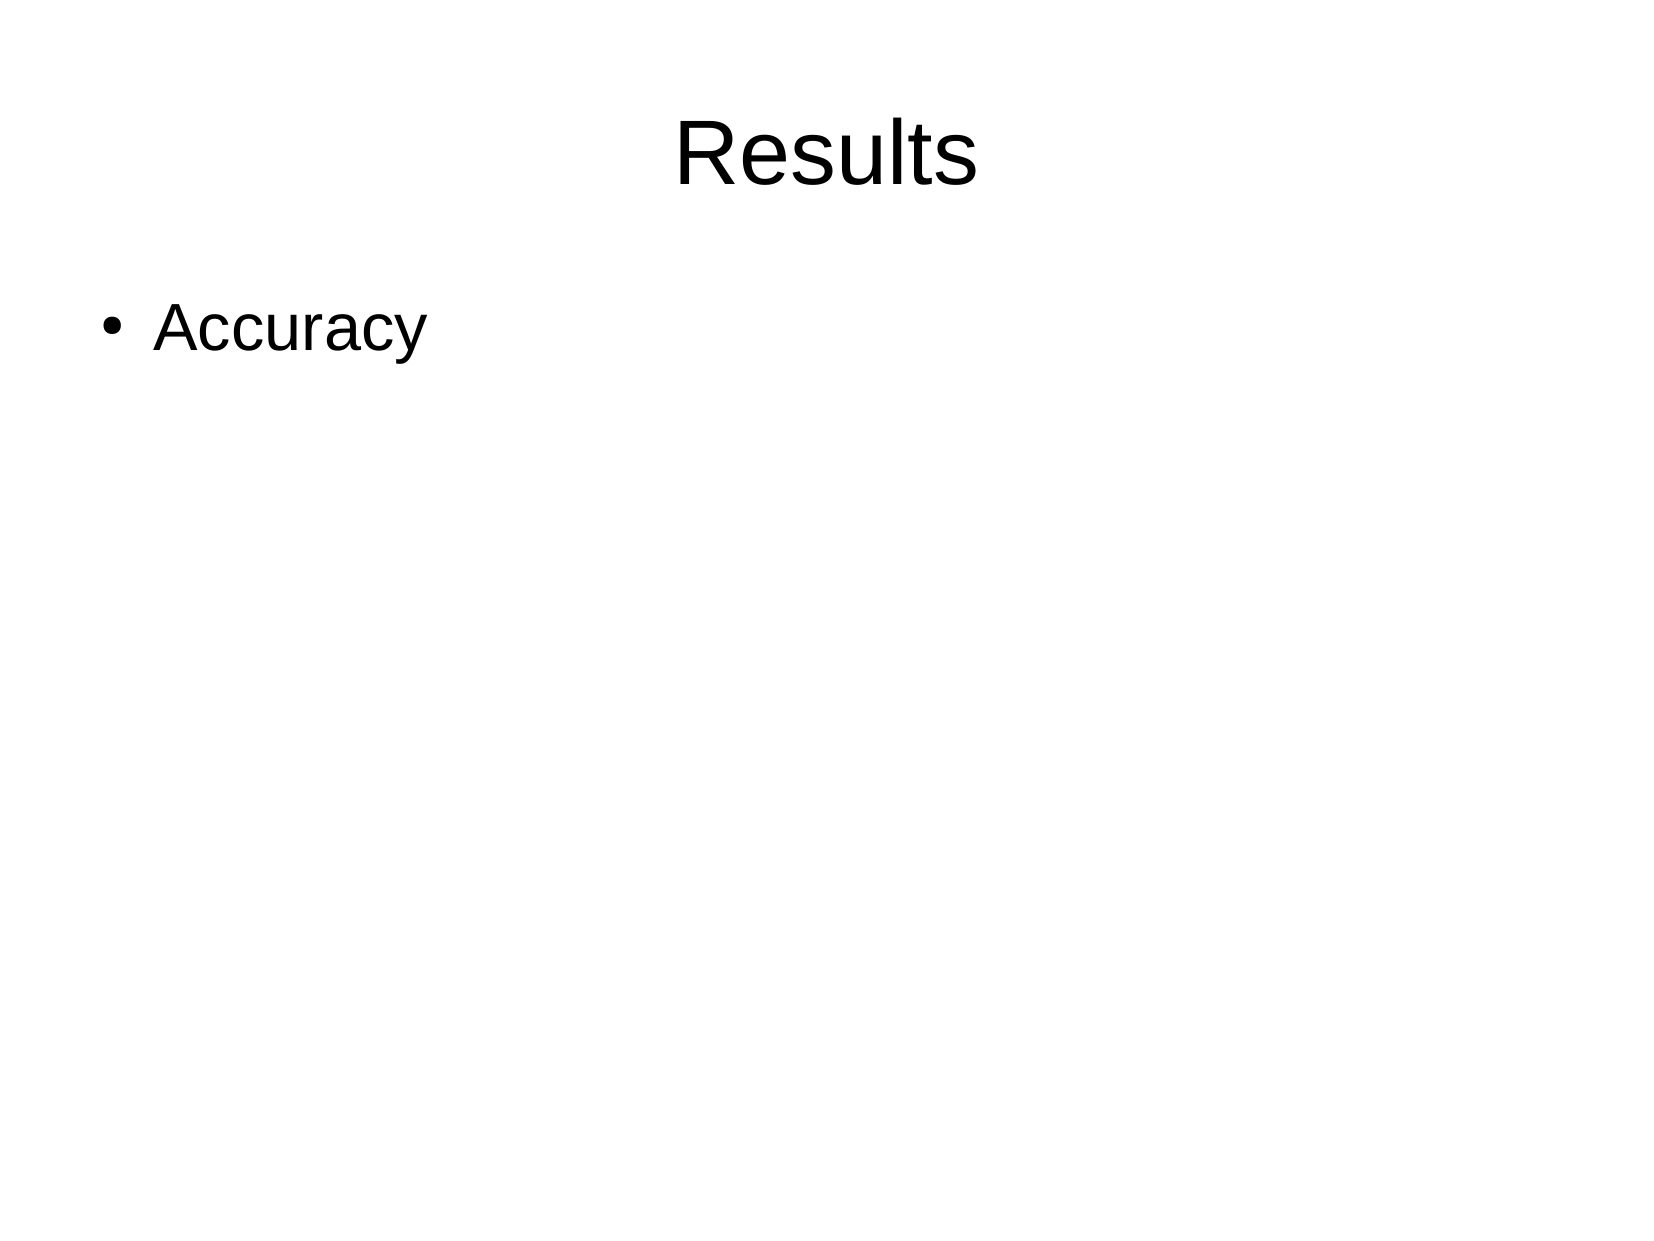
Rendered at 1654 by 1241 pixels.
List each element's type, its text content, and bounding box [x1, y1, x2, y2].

title Results [82, 49, 1571, 257]
list Accuracy [82, 290, 1571, 1109]
